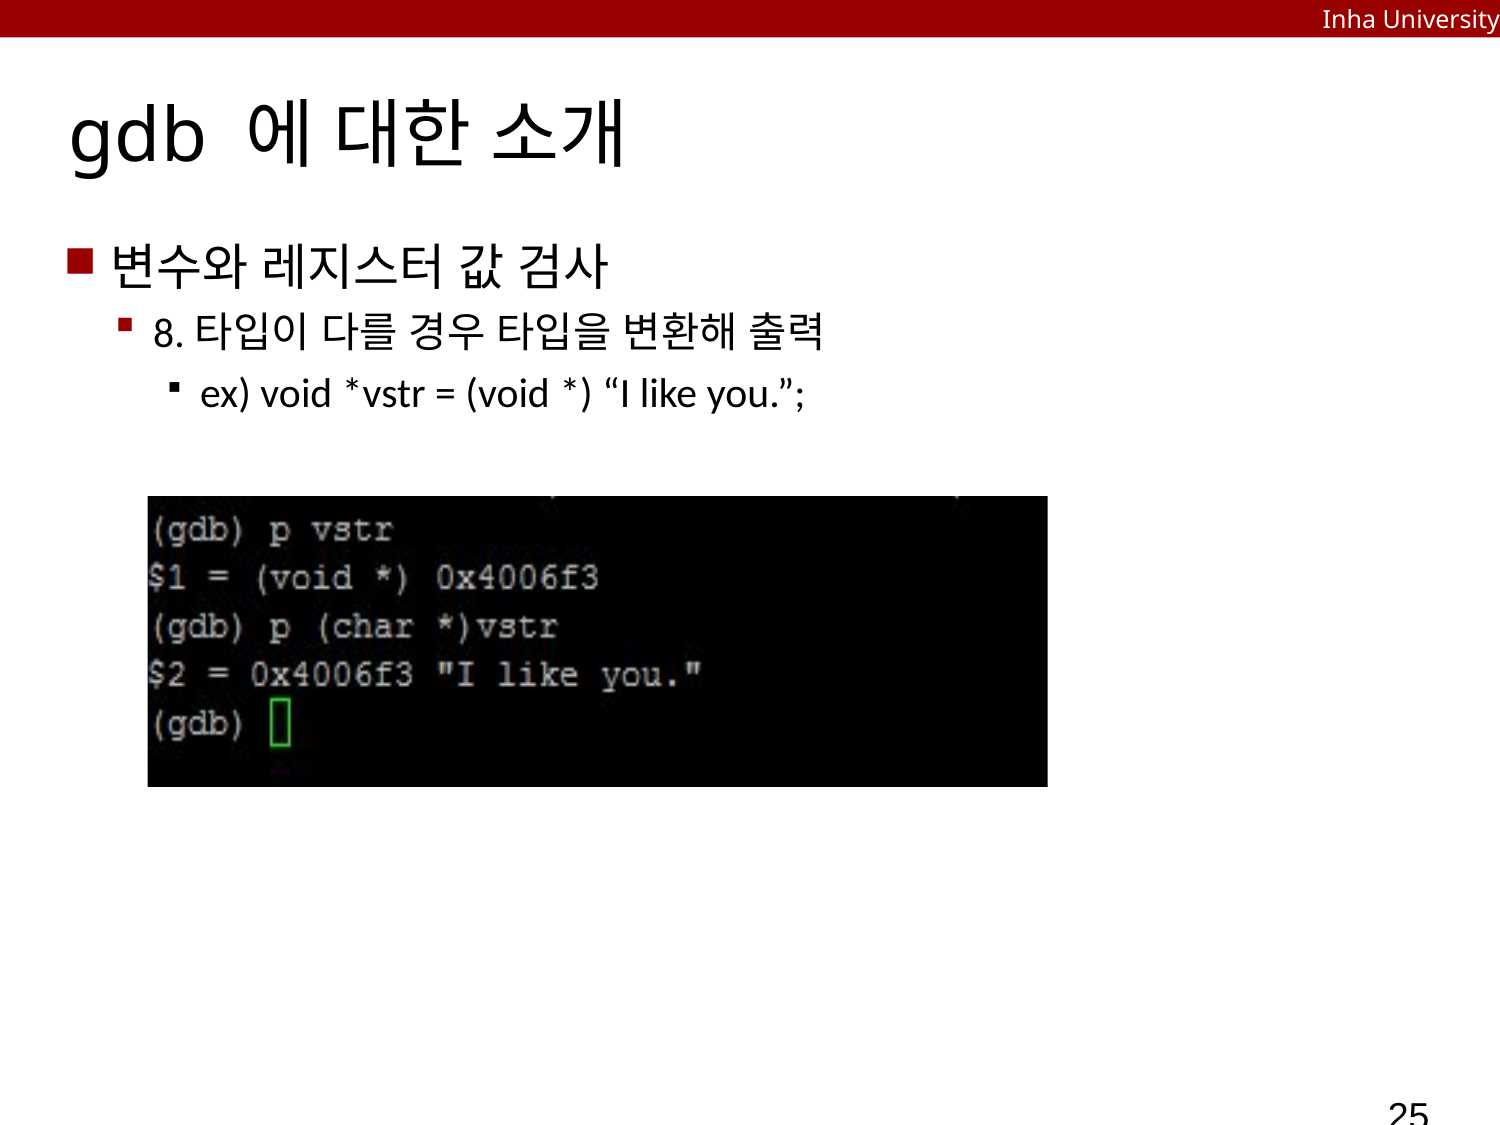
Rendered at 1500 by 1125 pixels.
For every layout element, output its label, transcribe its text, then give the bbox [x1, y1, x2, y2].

title gdb 에 대한 소개 [62, 41, 1438, 221]
text_box Inha University [1322, 3, 1500, 33]
text_box [0, 0, 1500, 38]
list 변수와 레지스터 값 검사 8.타입이 다를 경우 타입을 변환해 출력 ex) void *vstr = (void *) “I like you.”; [62, 229, 1438, 1050]
picture [147, 496, 1048, 787]
